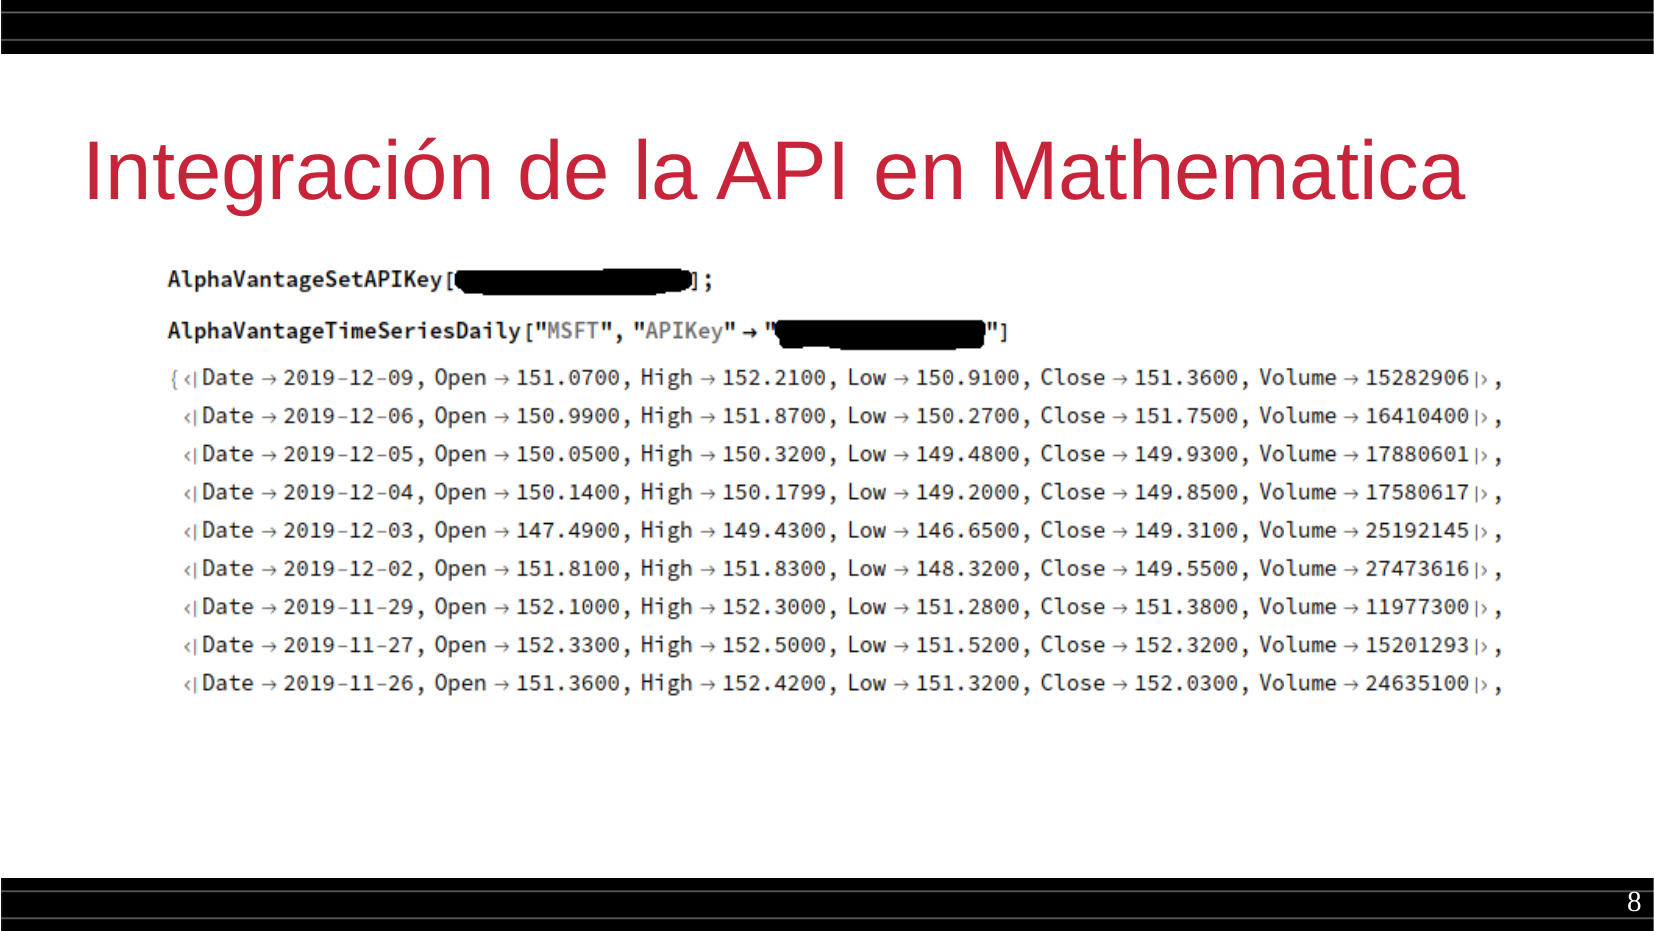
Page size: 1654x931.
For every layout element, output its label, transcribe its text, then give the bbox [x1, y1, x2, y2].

picture [1, 878, 1654, 931]
picture [160, 264, 1512, 709]
picture [1, 0, 1654, 54]
title Integración de la API en Mathematica [82, 92, 1571, 249]
